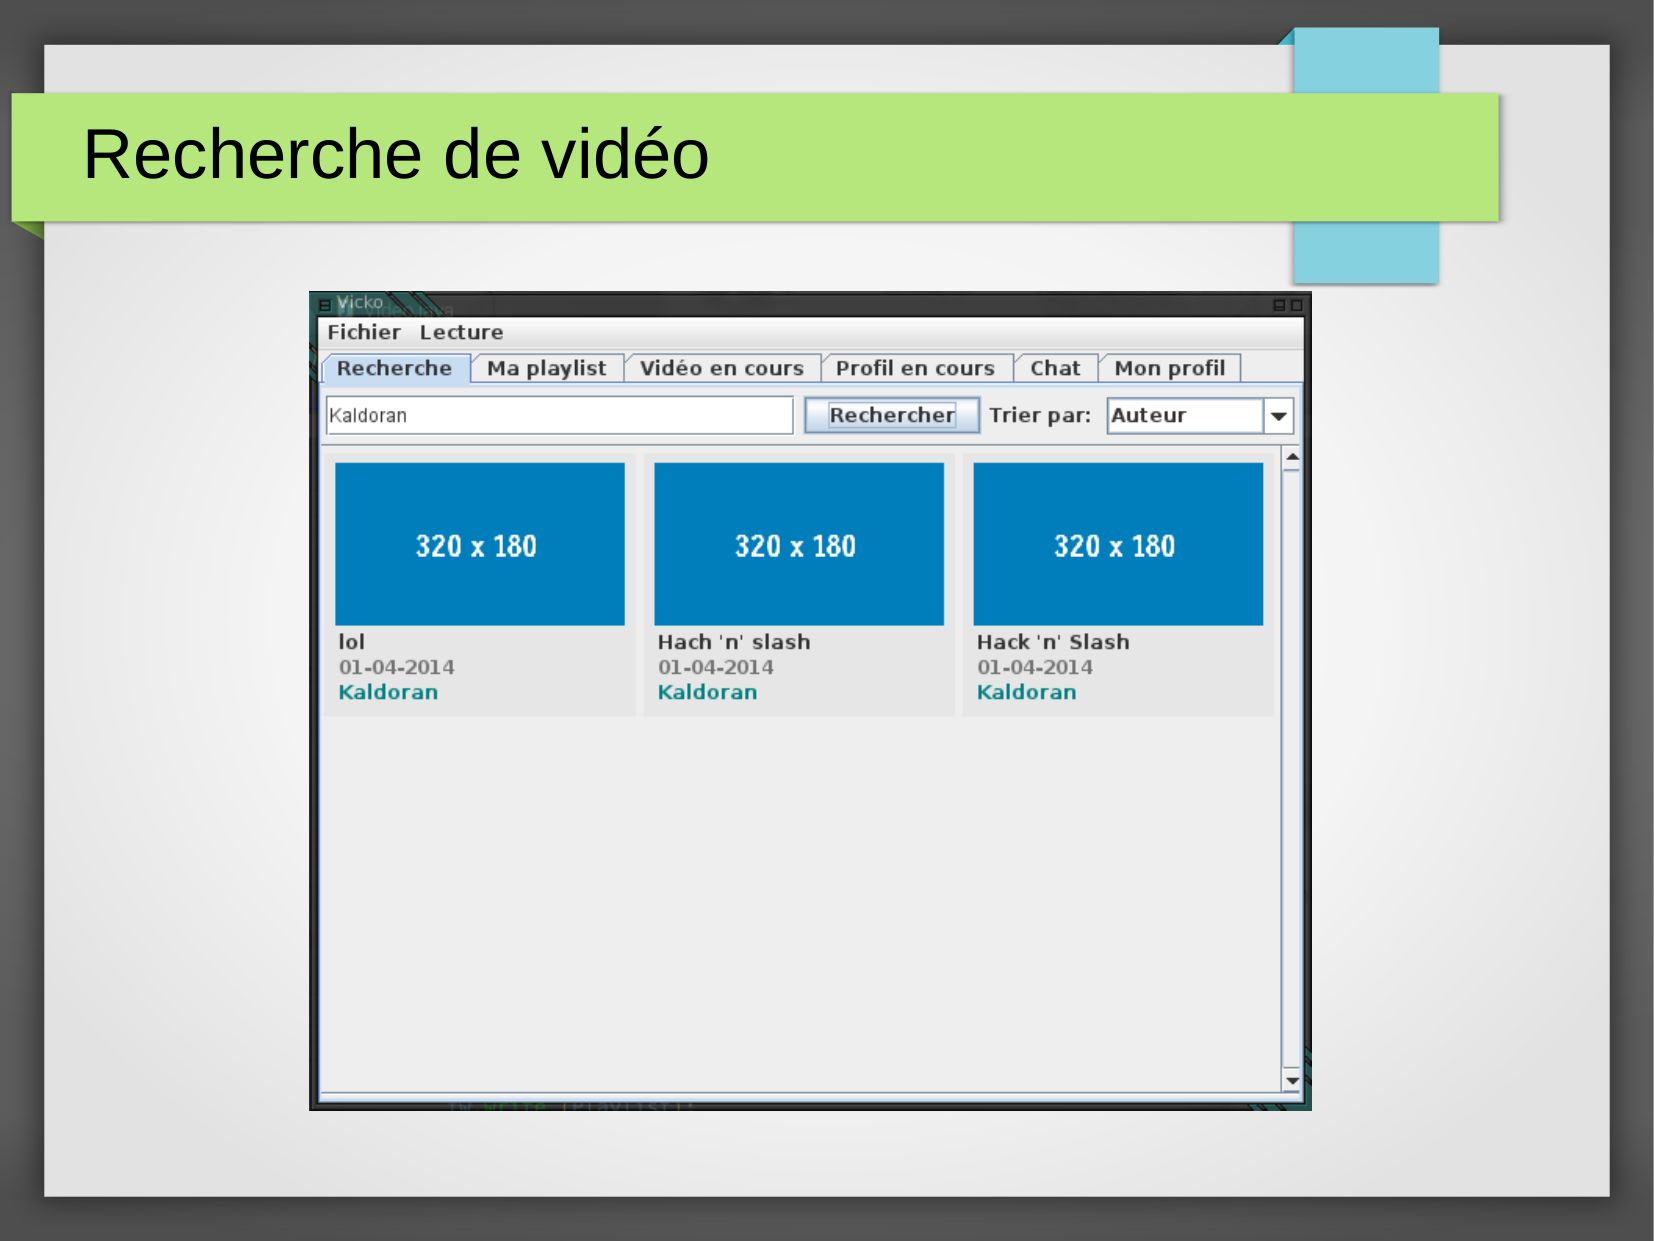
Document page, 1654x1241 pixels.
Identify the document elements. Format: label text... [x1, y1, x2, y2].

picture [0, 0, 1654, 1241]
title Recherche de vidéo [82, 94, 1264, 213]
